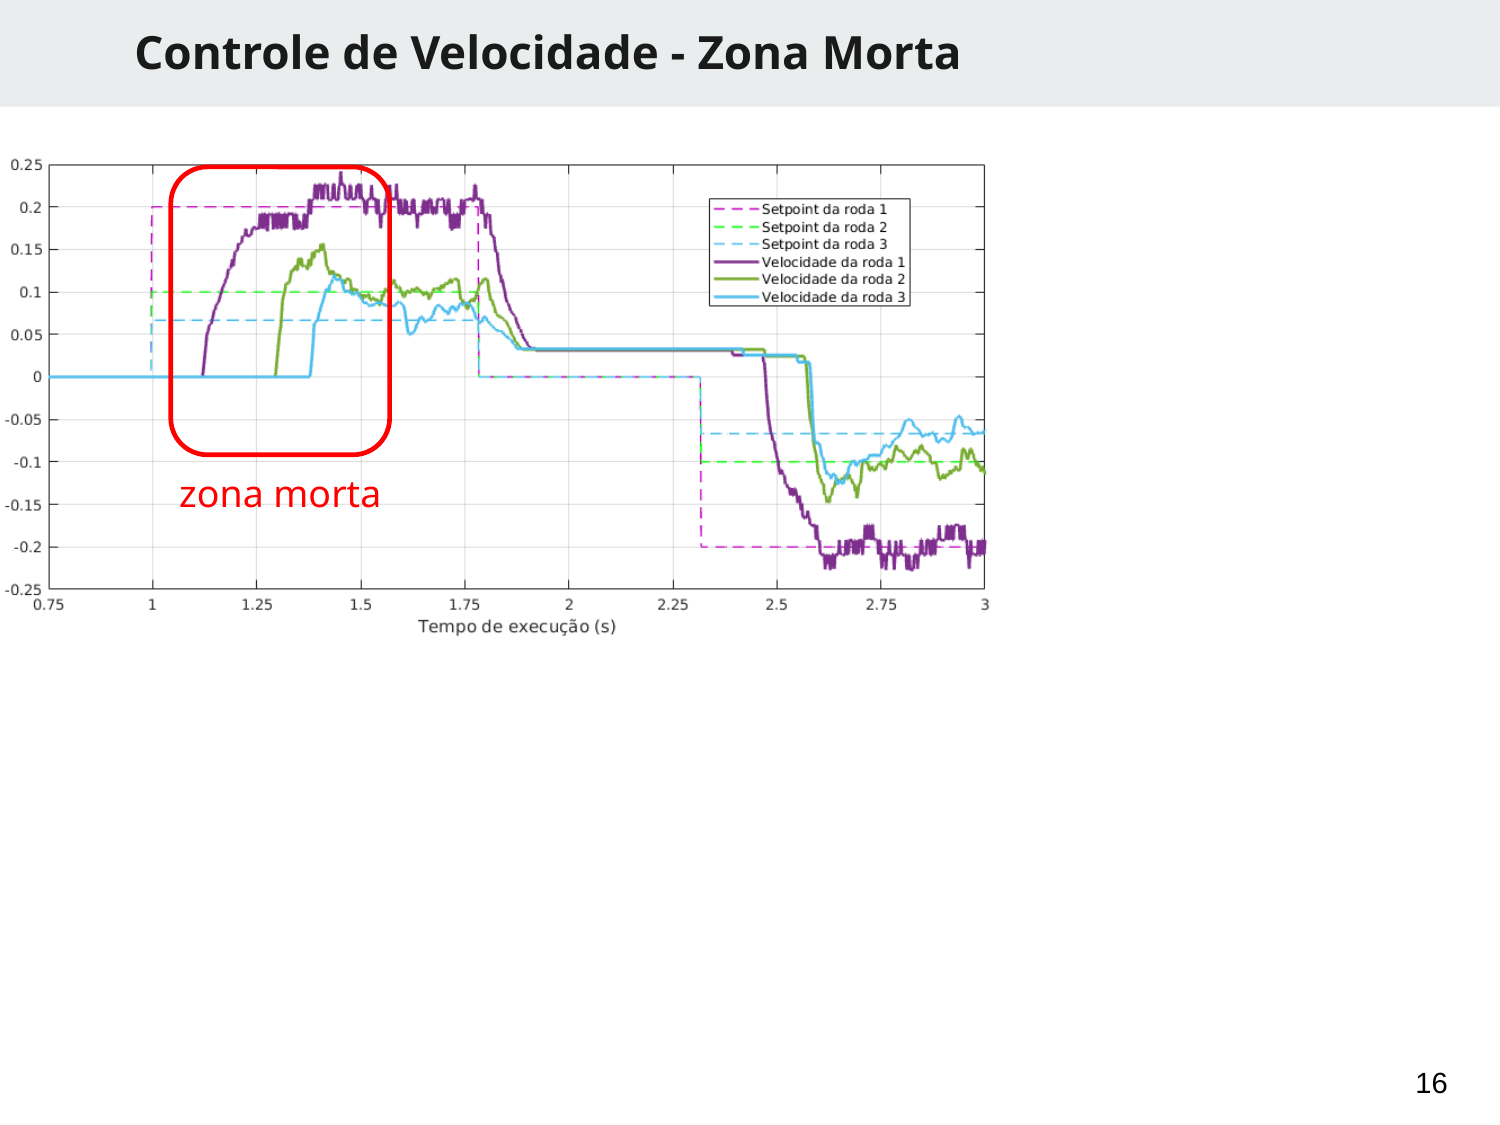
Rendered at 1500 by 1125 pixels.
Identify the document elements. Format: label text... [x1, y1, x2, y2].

picture [0, 125, 1100, 647]
list zona morta [16, 454, 544, 523]
slide_number 16 [1400, 1038, 1491, 1125]
title Controle de Velocidade - Zona Morta [119, 8, 1381, 126]
